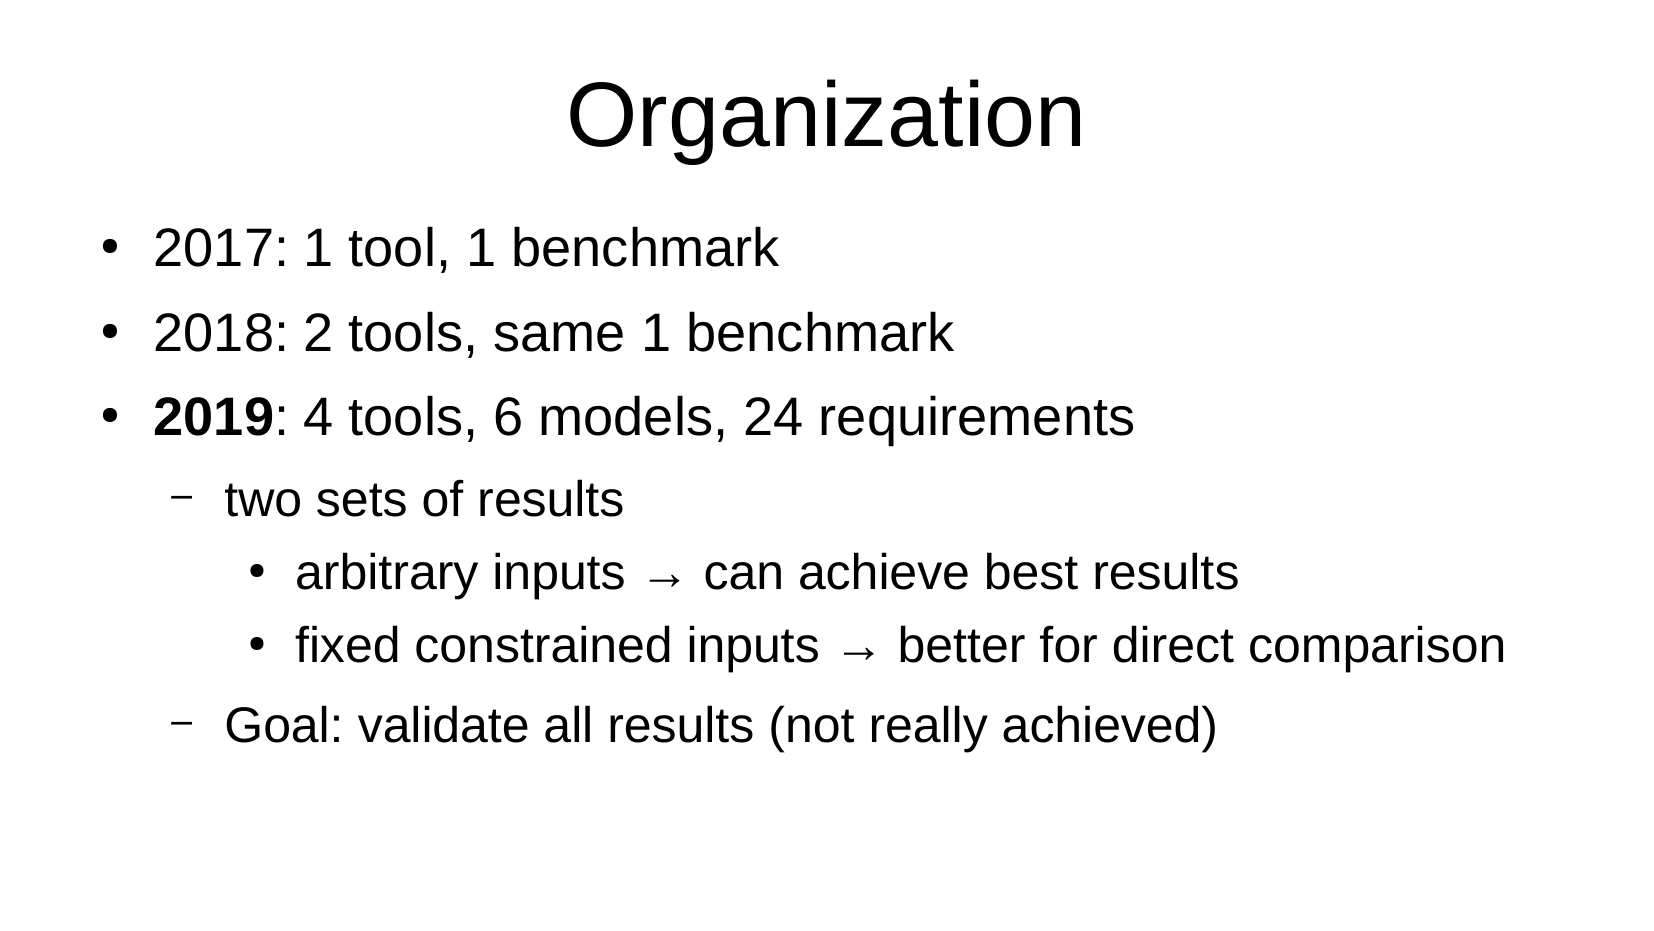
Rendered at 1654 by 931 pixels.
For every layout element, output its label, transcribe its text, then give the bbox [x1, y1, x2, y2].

list 2017: 1 tool, 1 benchmark 2018: 2 tools, same 1 benchmark 2019: 4 tools, 6 models, 24 requirements two sets of results arbitrary inputs → can achieve best results fixed constrained inputs → better for direct comparison Goal: validate all results (not really achieved) [82, 217, 1571, 826]
title Organization [82, 37, 1571, 193]
